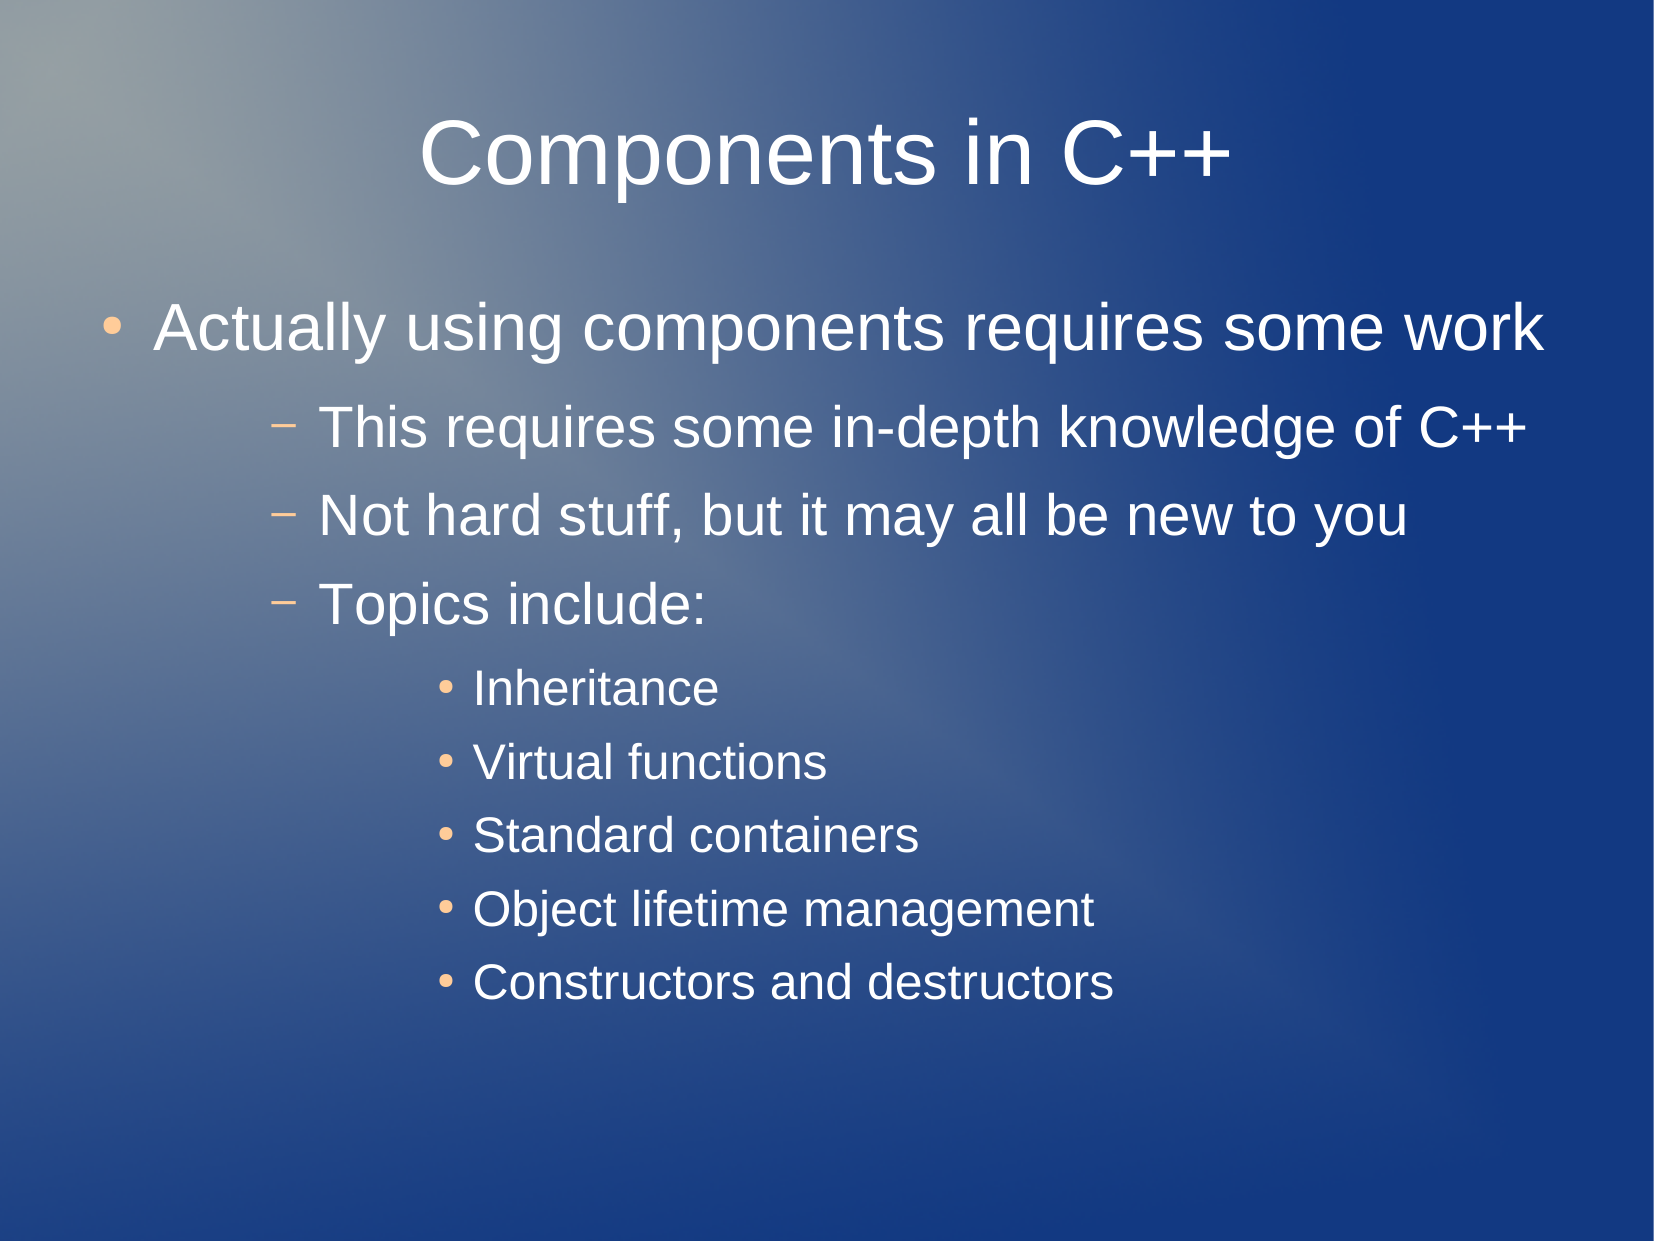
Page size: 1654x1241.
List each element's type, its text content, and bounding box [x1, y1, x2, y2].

list Actually using components requires some work This requires some in-depth knowledge of C++ Not hard stuff, but it may all be new to you Topics include: Inheritance Virtual functions Standard containers Object lifetime management Constructors and destructors [82, 290, 1571, 1109]
picture [0, 0, 1654, 1241]
title Components in C++ [82, 49, 1571, 257]
